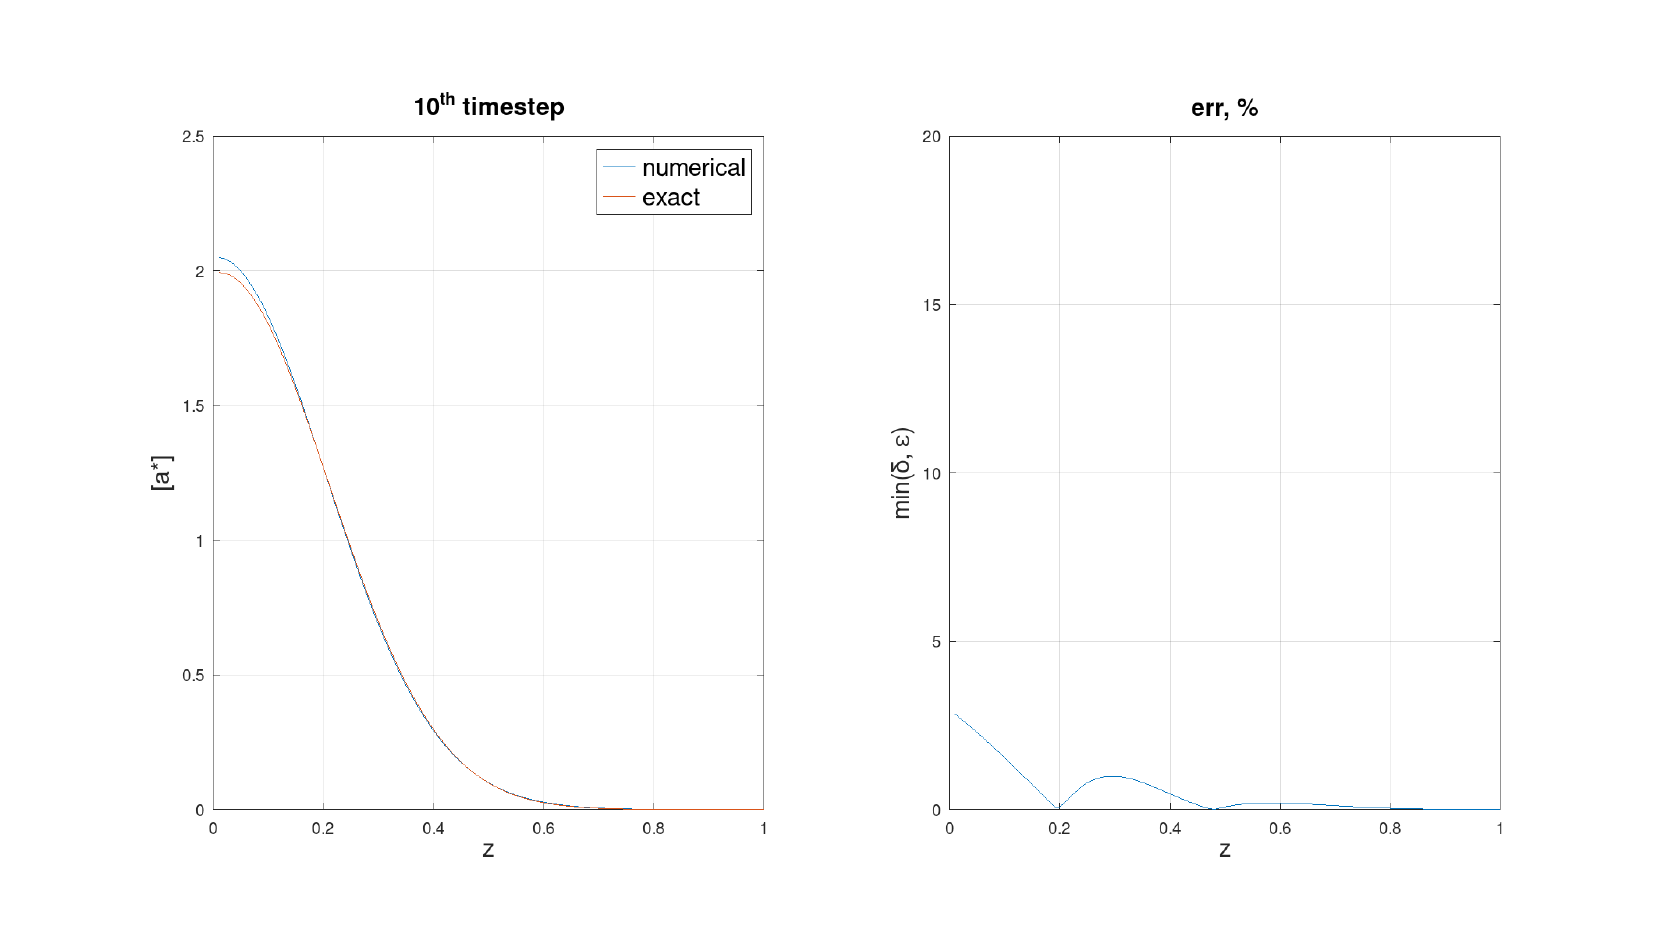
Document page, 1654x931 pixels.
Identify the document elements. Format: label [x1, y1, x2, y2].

picture [0, 74, 1654, 901]
